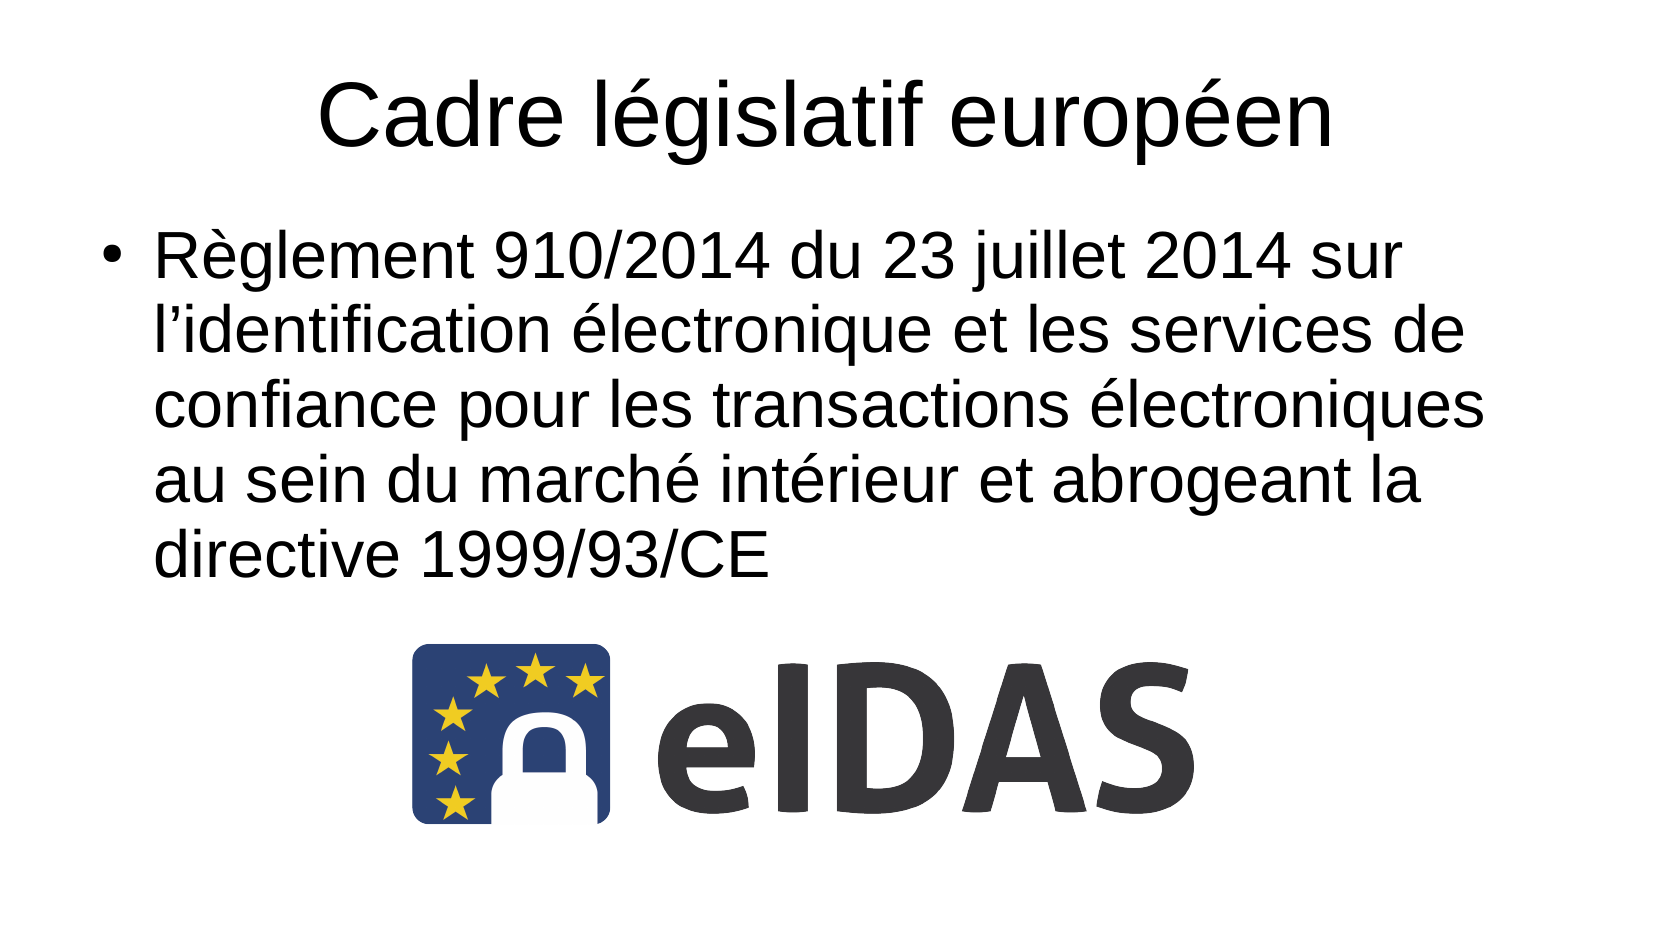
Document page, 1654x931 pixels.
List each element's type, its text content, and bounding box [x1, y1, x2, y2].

list Règlement 910/2014 du 23 juillet 2014 sur l’identification électronique et les services de confiance pour les transactions électroniques au sein du marché intérieur et abrogeant la directive 1999/93/CE [82, 217, 1571, 758]
title Cadre législatif européen [82, 37, 1571, 193]
picture [412, 634, 1201, 877]
